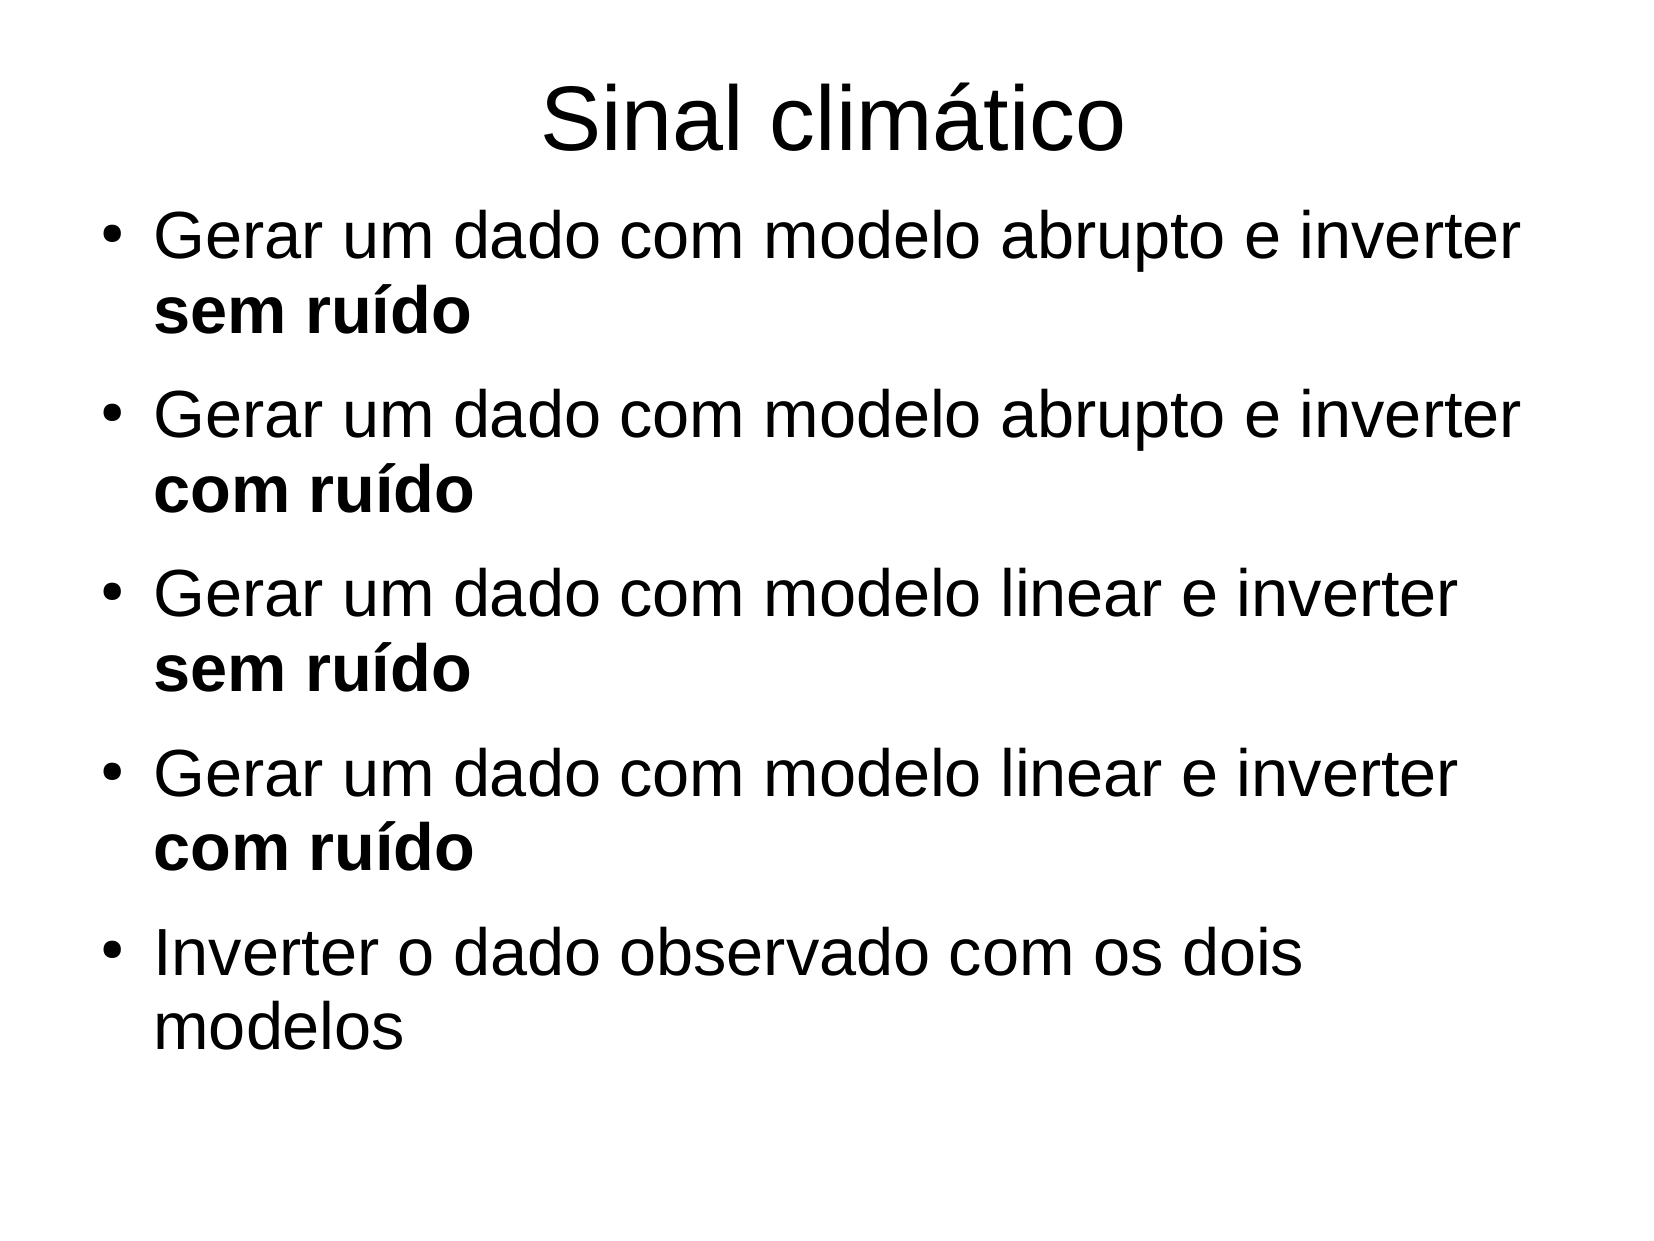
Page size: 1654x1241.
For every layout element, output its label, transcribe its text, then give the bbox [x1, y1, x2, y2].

title Sinal climático [90, 14, 1579, 222]
list Gerar um dado com modelo abrupto e inverter sem ruído Gerar um dado com modelo abrupto e inverter com ruído Gerar um dado com modelo linear e inverter sem ruído Gerar um dado com modelo linear e inverter com ruído Inverter o dado observado com os dois modelos [82, 198, 1571, 1156]
